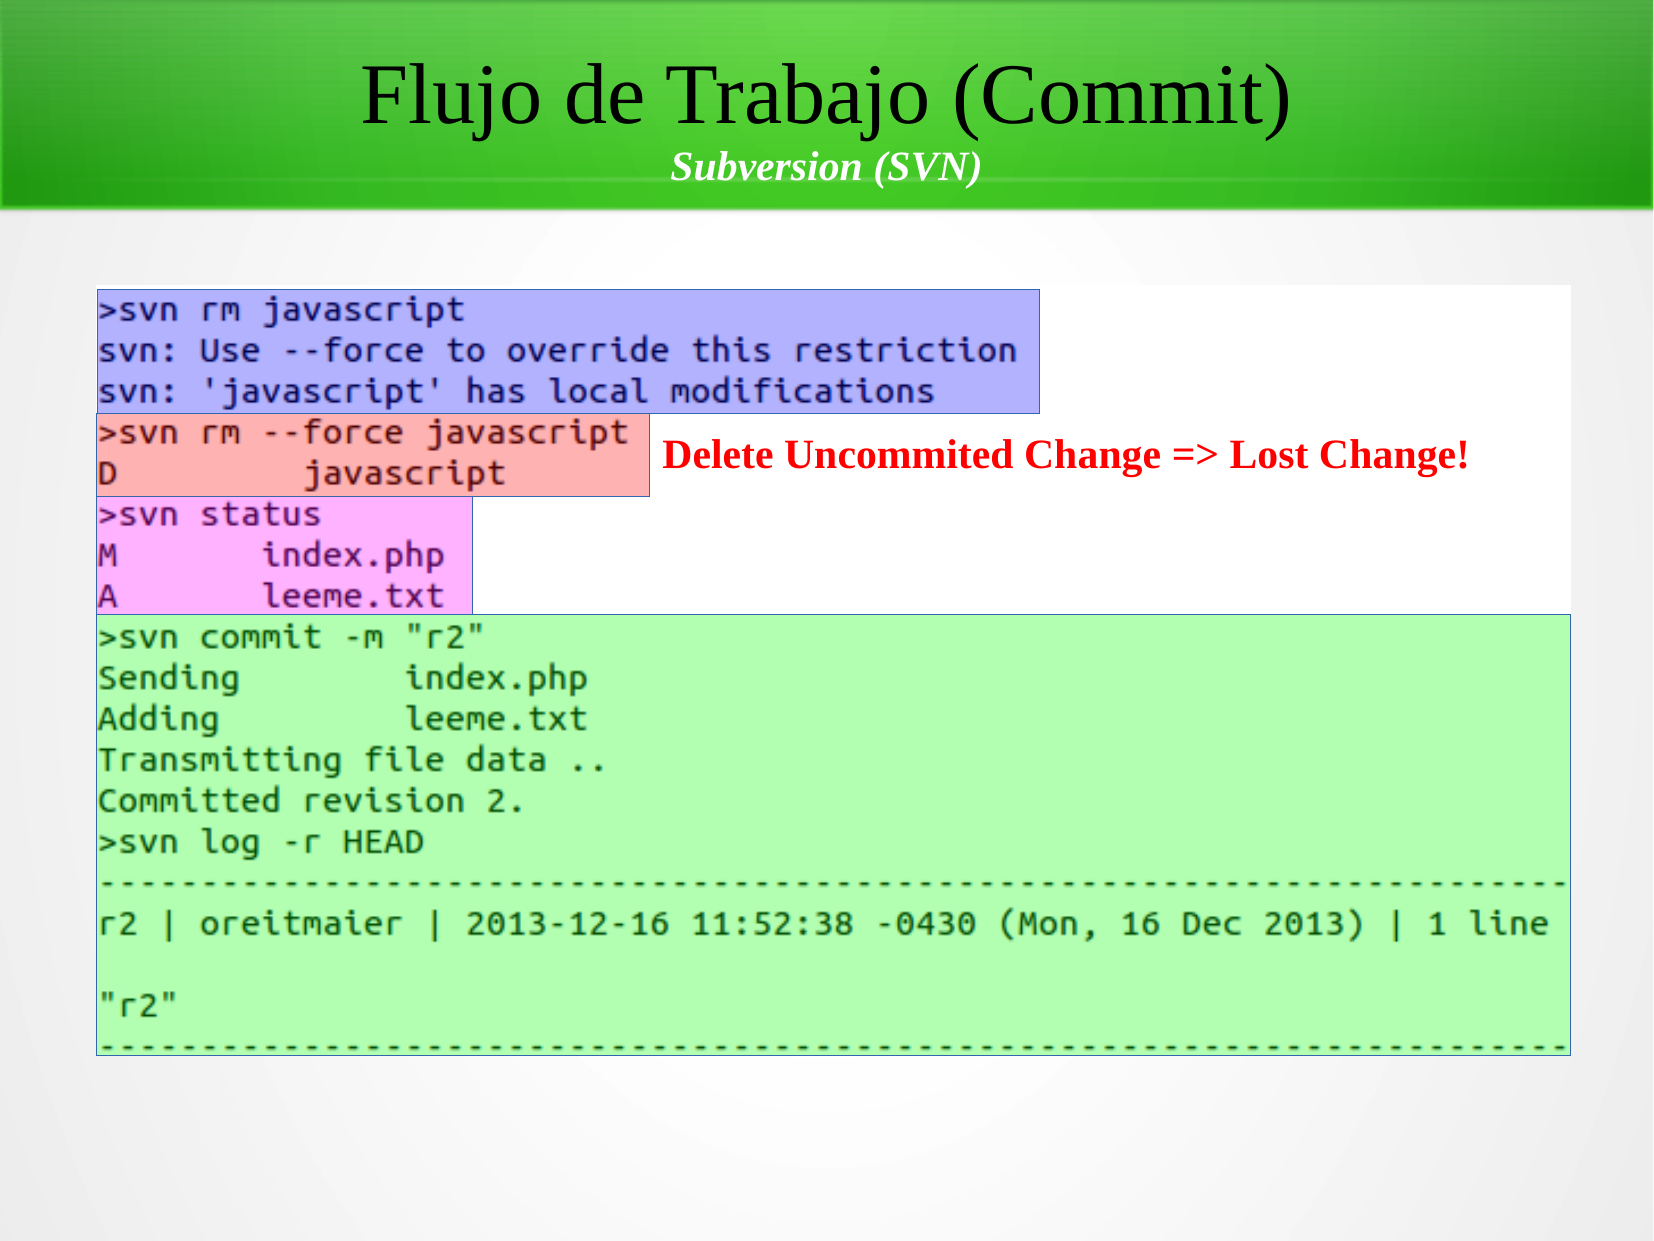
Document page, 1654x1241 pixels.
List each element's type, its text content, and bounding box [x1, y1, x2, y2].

text_box [96, 289, 1571, 1056]
picture [0, 0, 1654, 1241]
text_box Delete Uncommited Change => Lost Change! [647, 423, 1486, 486]
title Flujo de Trabajo (Commit) Subversion (SVN) [82, 46, 1571, 190]
